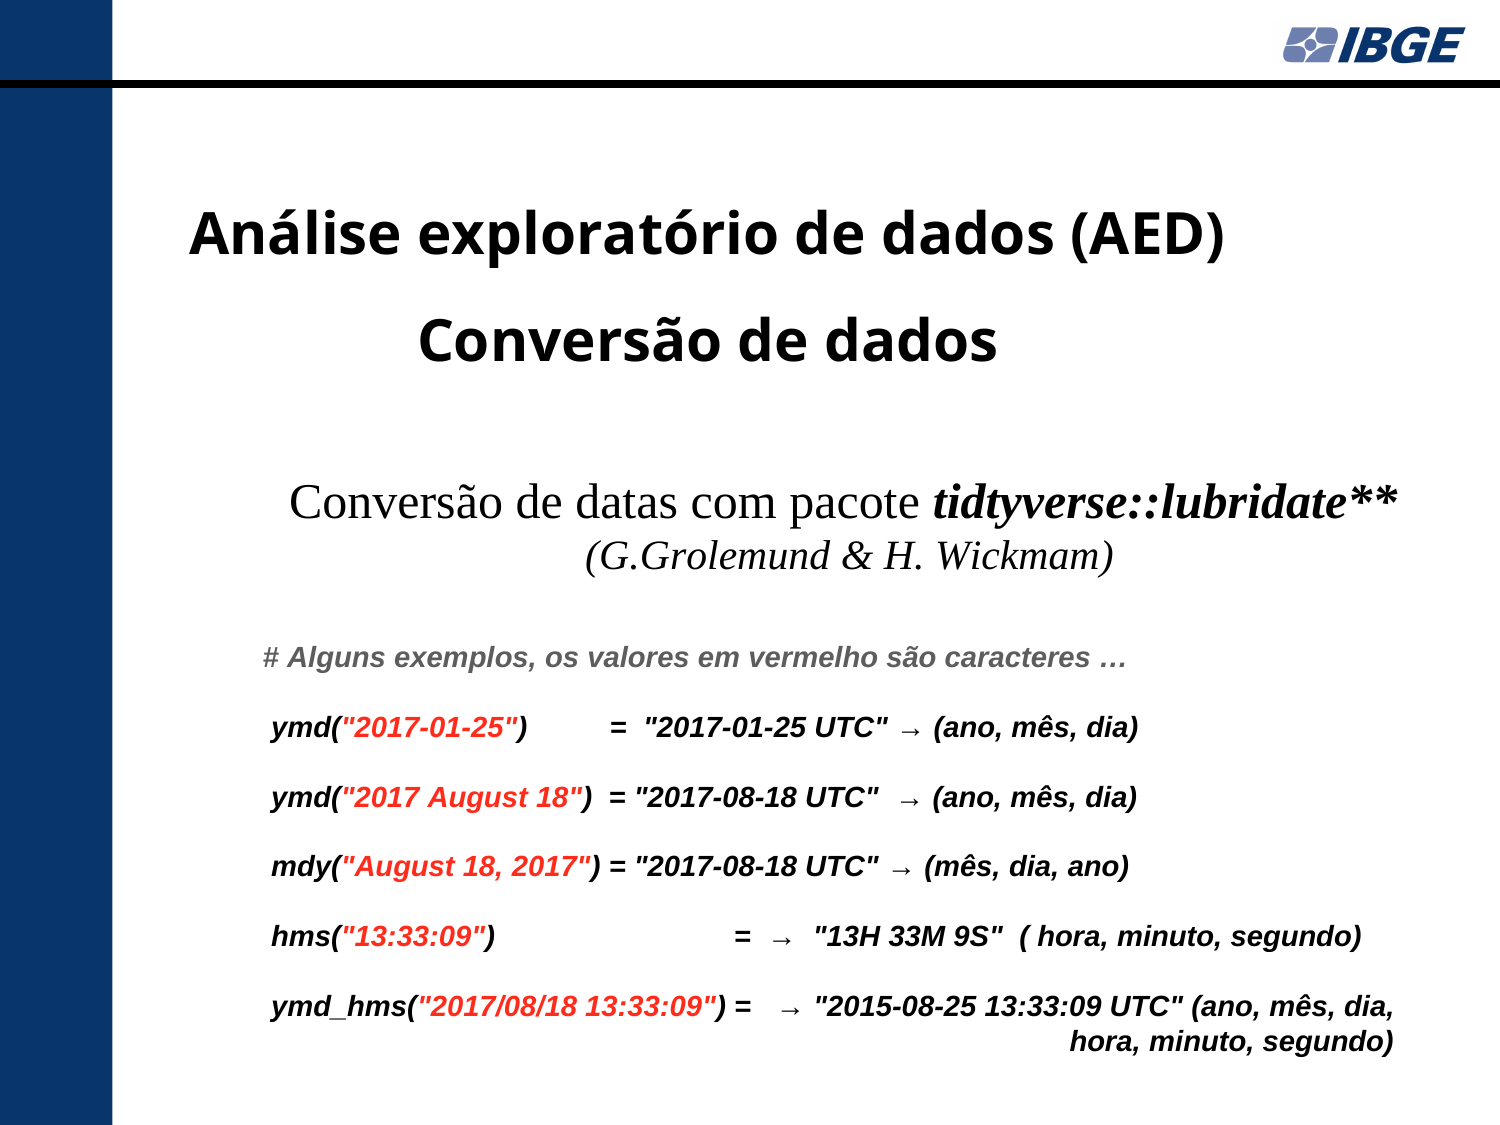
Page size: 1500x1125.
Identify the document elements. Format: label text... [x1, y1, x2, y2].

picture [1273, 20, 1468, 64]
text_box Análise exploratório de dados (AED) Conversão de dados [174, 188, 1426, 381]
text_box Conversão de datas com pacote tidtyverse::lubridate** (G.Grolemund & H. Wickmam) # Alguns exemplos, os valores em vermelho são caracteres … ymd("2017-01-25") = "2017-01-25 UTC" → (ano, mês, dia) ymd("2017 August 18") = "2017-08-18 UTC" → (ano, mês, dia) mdy("August 18, 2017") = "2017-08-18 UTC" → (mês, dia, ano) hms("13:33:09") = → "13H 33M 9S" ( hora, minuto, segundo) ymd_hms("2017/08/18 13:33:09") = → "2015-08-25 13:33:09 UTC" (ano, mês, dia, hora, minuto, segundo) [248, 460, 1453, 1100]
